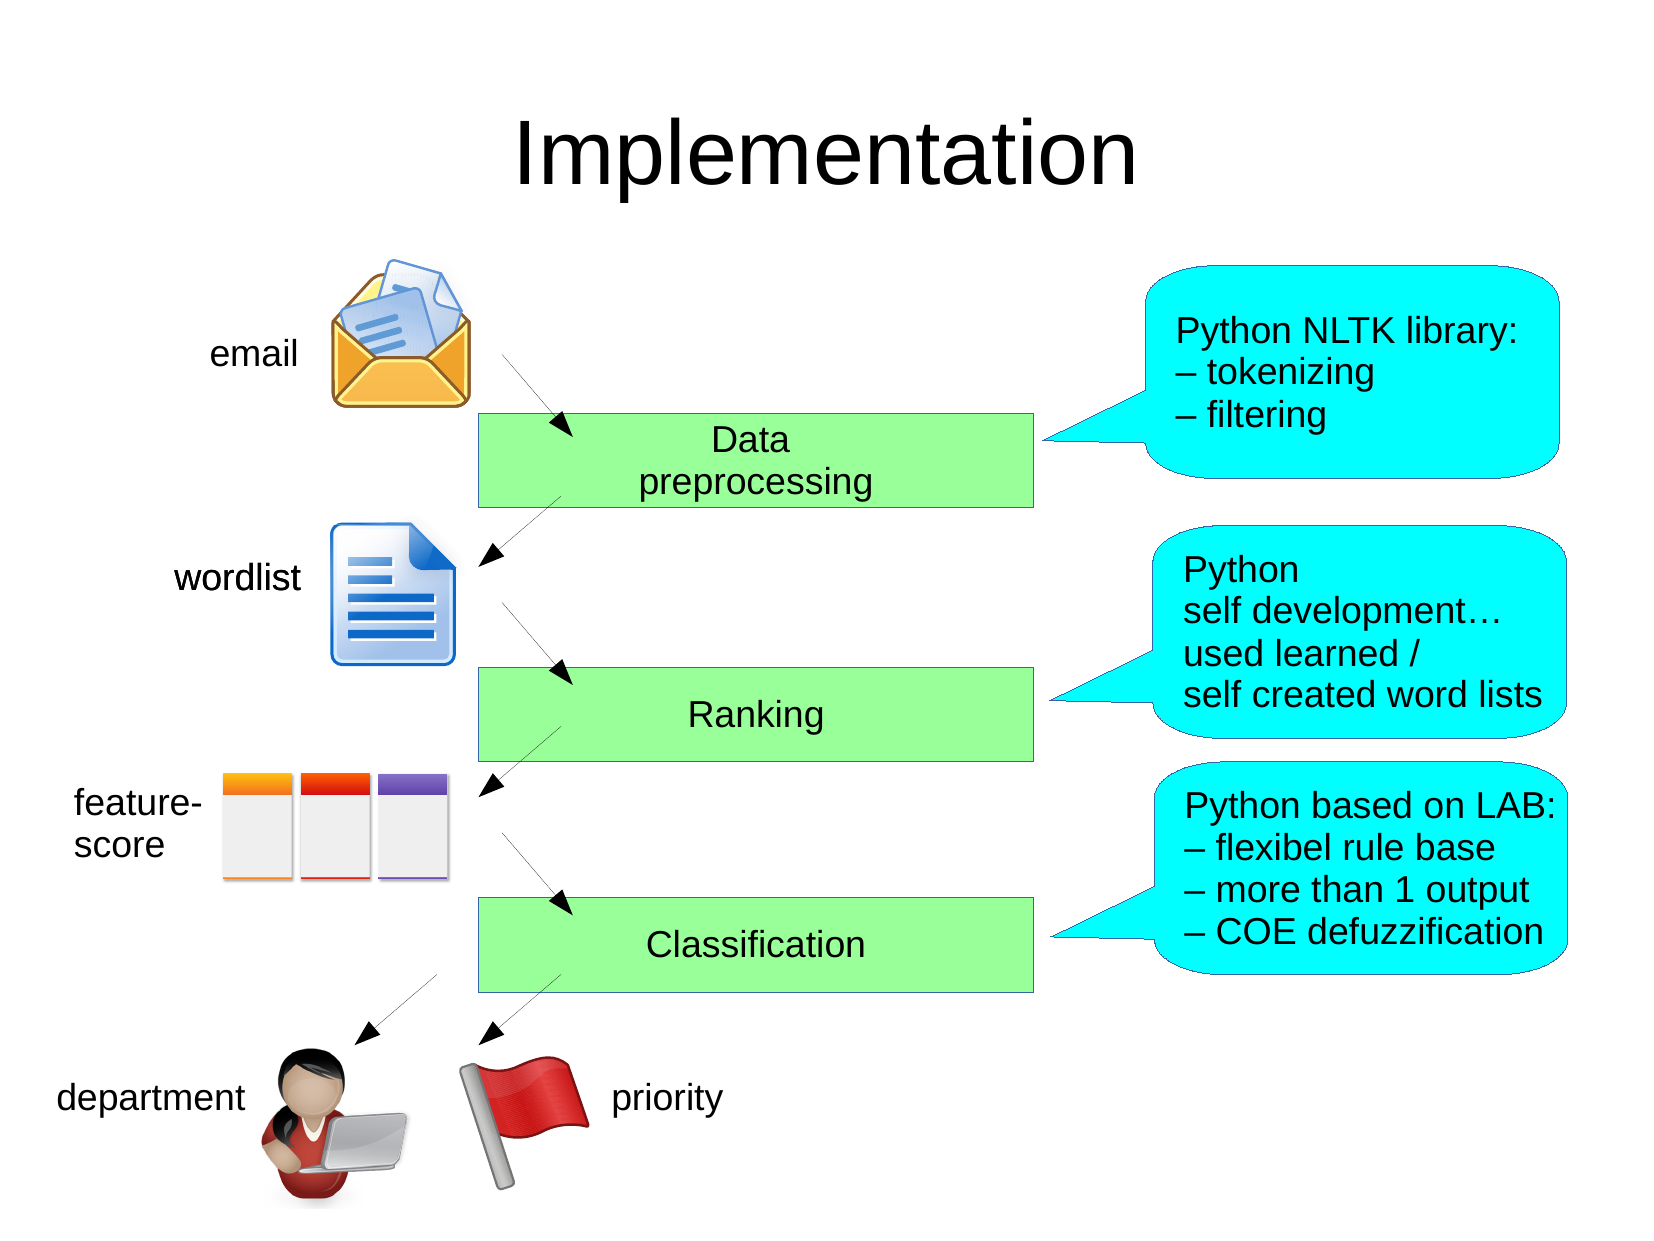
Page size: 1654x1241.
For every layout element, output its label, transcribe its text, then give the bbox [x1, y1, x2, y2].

text_box email [194, 324, 314, 382]
picture [214, 767, 455, 886]
text_box feature-score [59, 773, 249, 873]
text_box department [41, 1068, 272, 1168]
picture [439, 1039, 609, 1208]
text_box wordlist [159, 549, 316, 607]
text_box priority [596, 1069, 827, 1168]
picture [312, 248, 490, 426]
text_box Python based on LAB: – flexibel rule base – more than 1 output – COE defuzzification [1050, 761, 1568, 975]
picture [248, 1039, 414, 1209]
text_box Classification [478, 897, 1034, 993]
text_box Data preprocessing [478, 413, 1034, 508]
picture [312, 516, 470, 674]
title Implementation [82, 49, 1571, 257]
text_box Python self development… used learned / self created word lists [1049, 525, 1567, 739]
text_box Python NLTK library: – tokenizing – filtering [1042, 265, 1560, 479]
text_box Ranking [478, 667, 1034, 762]
